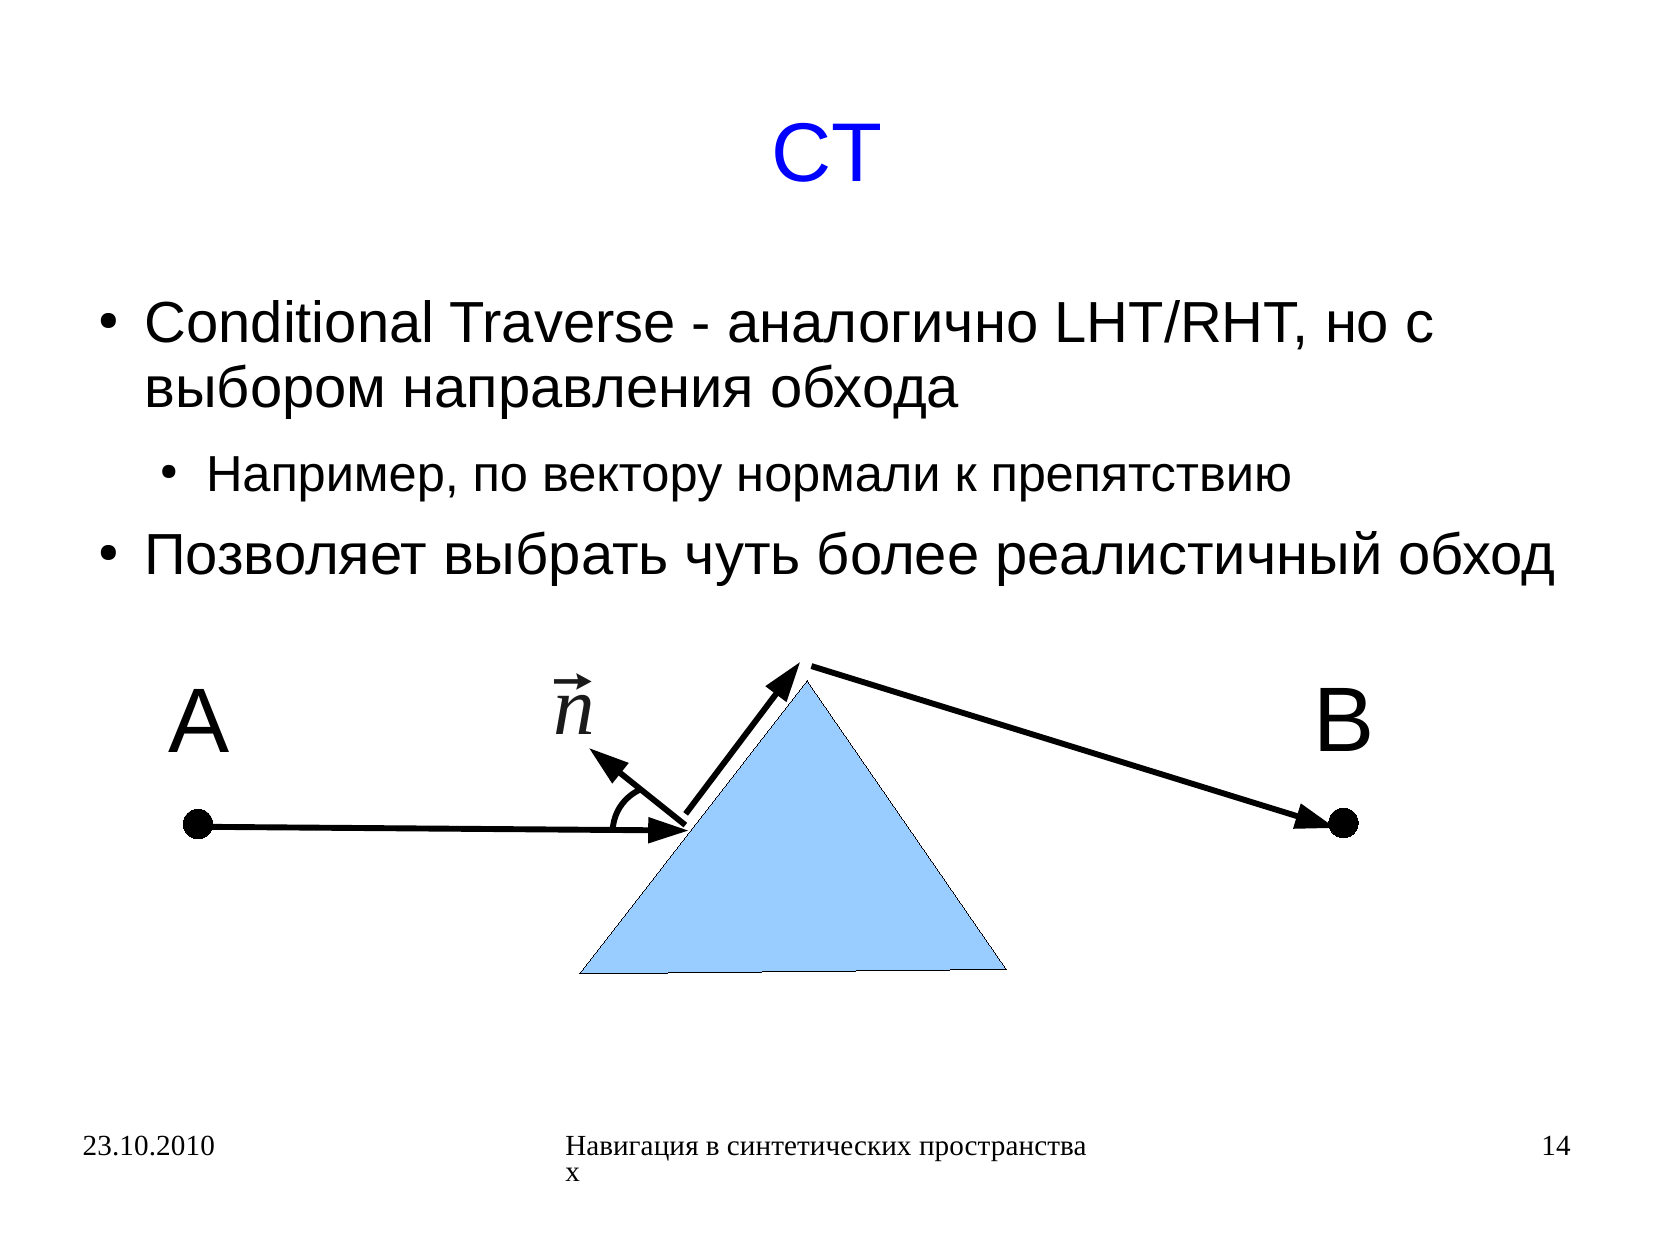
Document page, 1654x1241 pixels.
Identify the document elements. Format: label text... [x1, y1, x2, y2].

title CT [82, 49, 1571, 257]
text_box [183, 809, 213, 839]
text_box [1328, 808, 1359, 838]
text_box B [1299, 661, 1447, 779]
chart [544, 661, 601, 754]
text_box A [153, 662, 302, 780]
list Conditional Traverse - аналогично LHT/RHT, но с выбором направления обхода Например, по вектору нормали к препятствию Позволяет выбрать чуть более реалистичный обход [82, 290, 1571, 647]
text_box [579, 680, 1007, 974]
